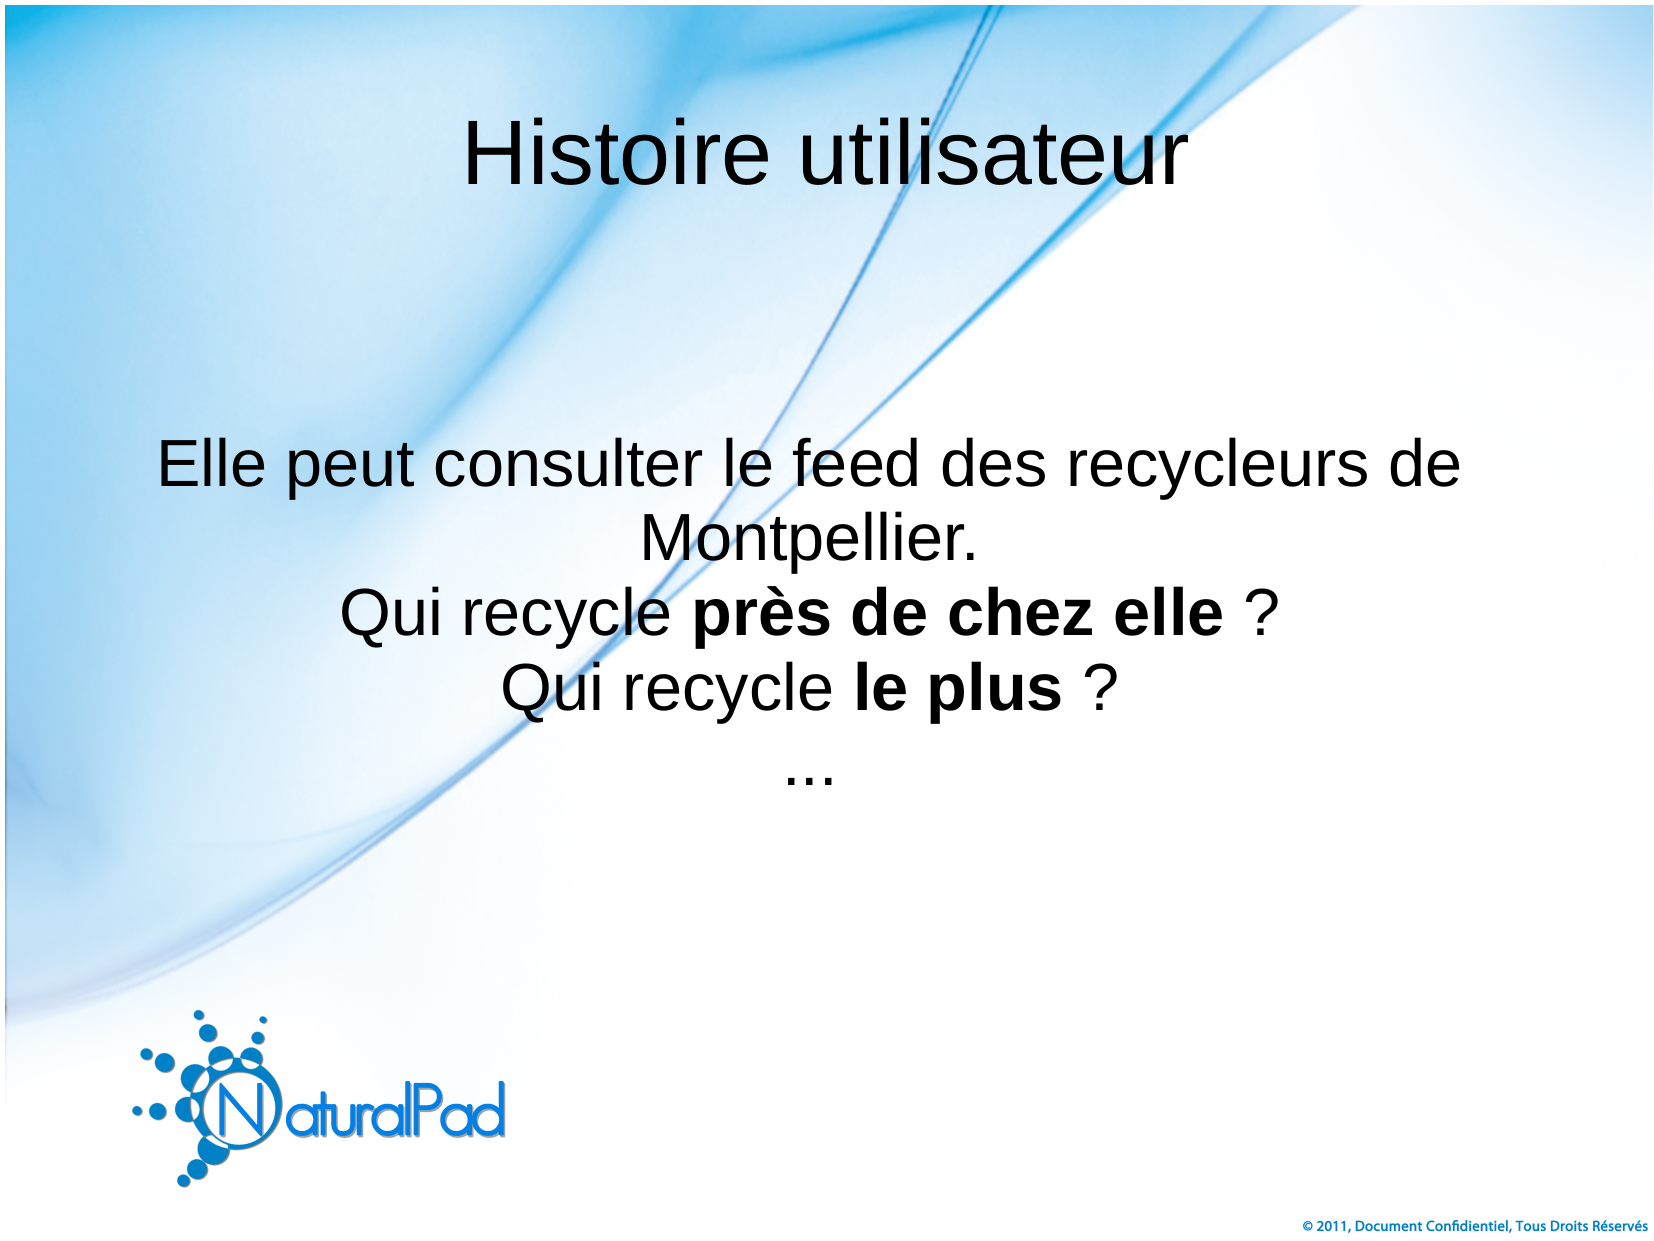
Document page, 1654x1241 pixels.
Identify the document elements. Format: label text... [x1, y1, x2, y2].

subtitle Elle peut consulter le feed des recycleurs de Montpellier. Qui recycle près de chez elle ? Qui recycle le plus ? ... [82, 290, 1538, 1010]
picture [5, 5, 1654, 1241]
title Histoire utilisateur [82, 49, 1571, 257]
